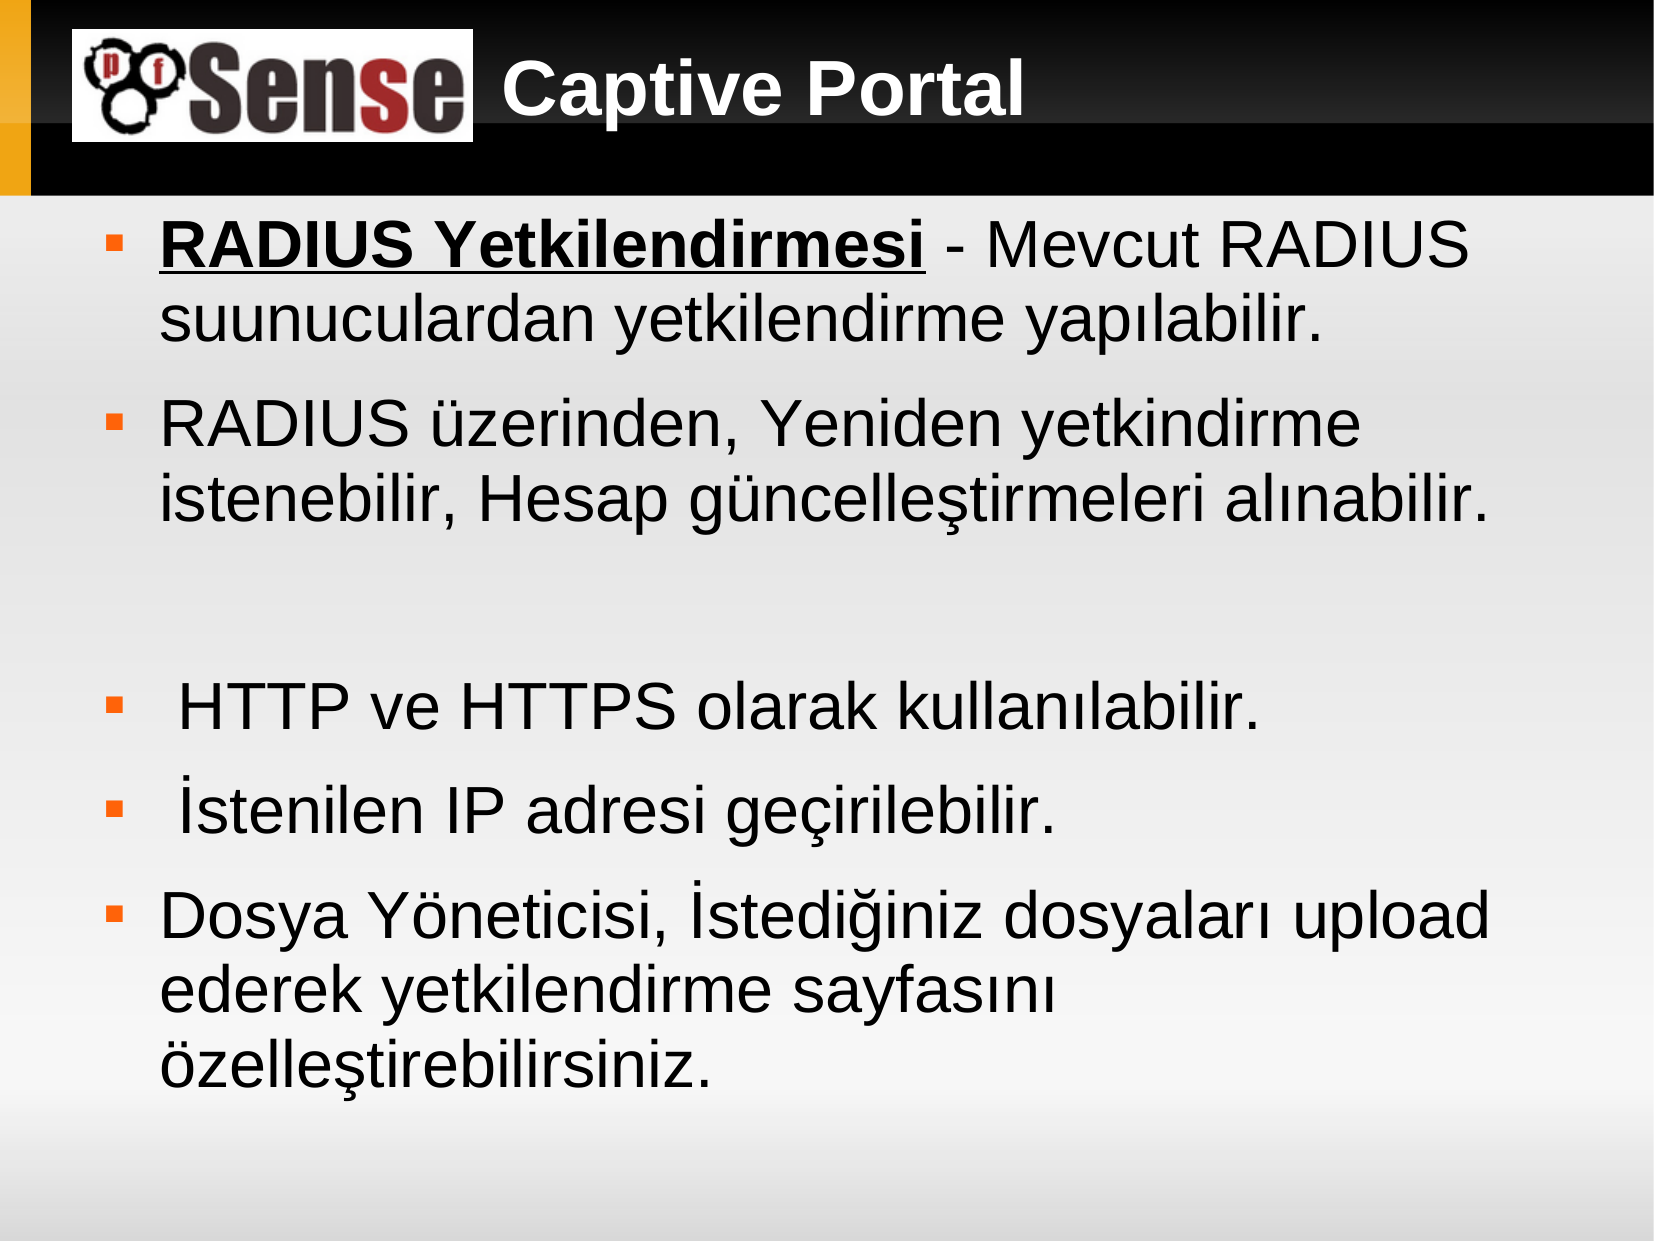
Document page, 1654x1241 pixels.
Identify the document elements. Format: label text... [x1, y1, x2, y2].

list RADIUS Yetkilendirmesi - Mevcut RADIUS suunuculardan yetkilendirme yapılabilir. RADIUS üzerinden, Yeniden yetkindirme istenebilir, Hesap güncelleştirmeleri alınabilir. HTTP ve HTTPS olarak kullanılabilir. İstenilen IP adresi geçirilebilir. Dosya Yöneticisi, İstediğiniz dosyaları upload ederek yetkilendirme sayfasını özelleştirebilirsiniz. [88, 206, 1577, 1103]
picture [0, 0, 1654, 1241]
title Captive Portal [501, 0, 1625, 178]
